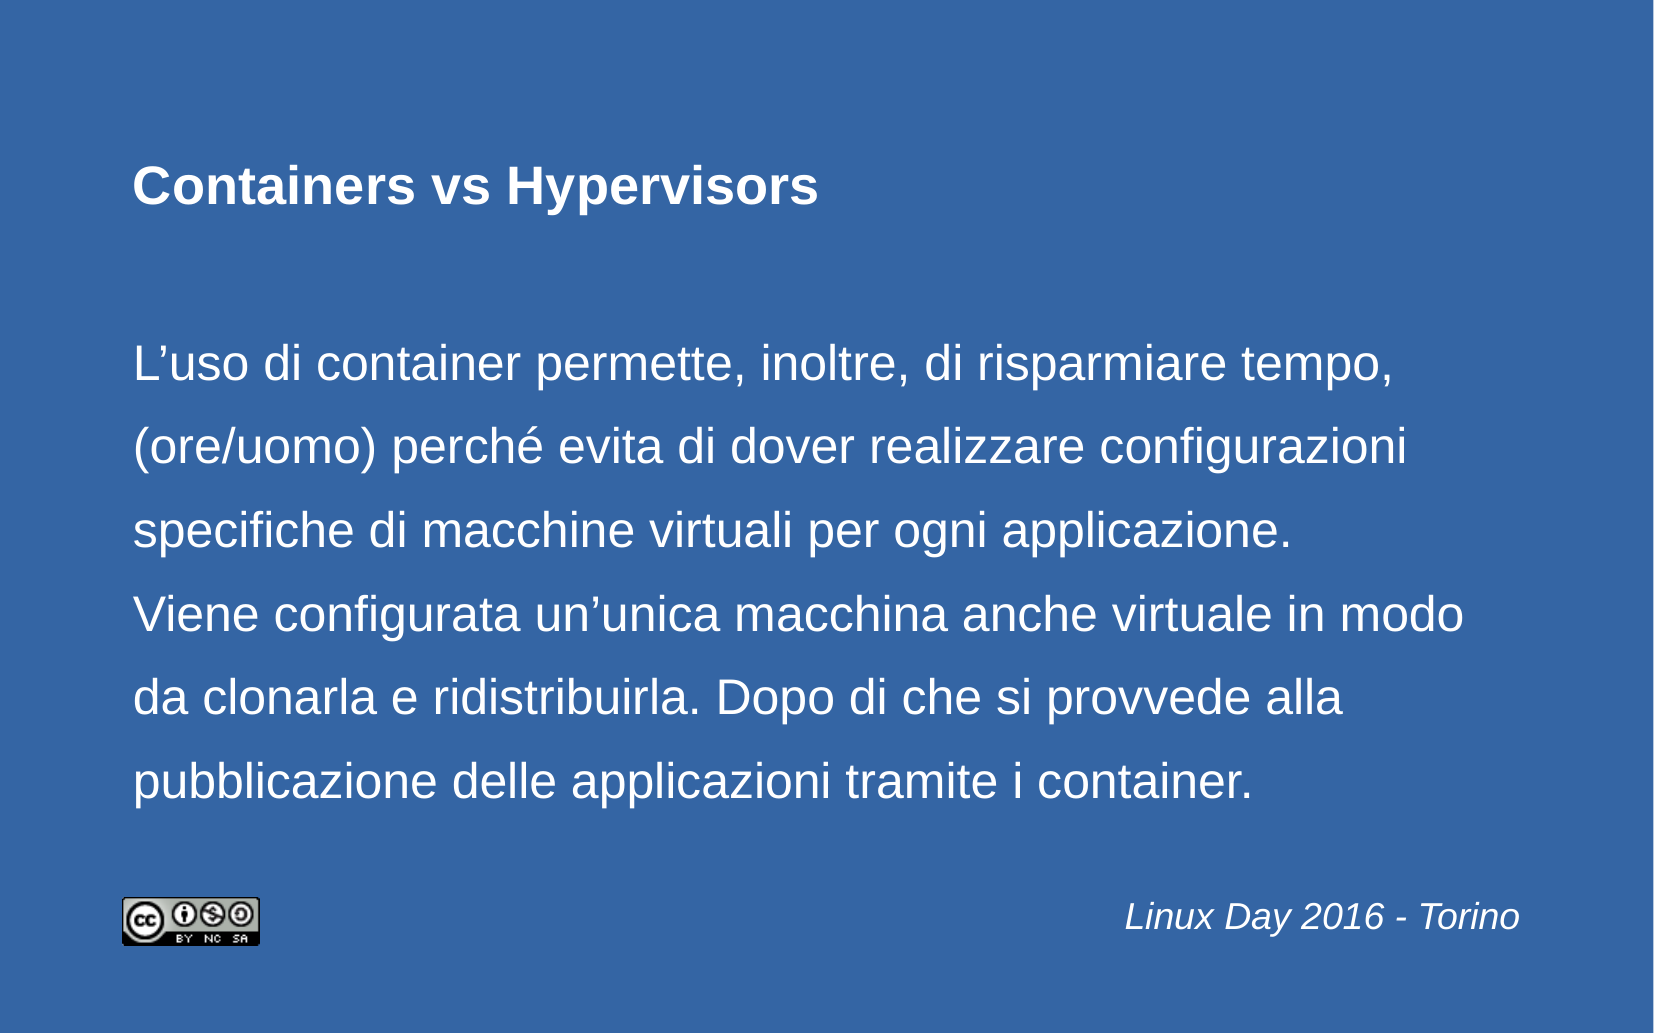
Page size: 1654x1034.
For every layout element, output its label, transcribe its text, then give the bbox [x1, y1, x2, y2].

text_box Linux Day 2016 - Torino [1109, 887, 1536, 1034]
text_box Containers vs Hypervisors L’uso di container permette, inoltre, di risparmiare tempo, (ore/uomo) perché evita di dover realizzare configurazioni specifiche di macchine virtuali per ogni applicazione. Viene configurata un’unica macchina anche virtuale in modo da clonarla e ridistribuirla. Dopo di che si provvede alla pubblicazione delle applicazioni tramite i container. [118, 118, 1536, 961]
picture [122, 897, 260, 946]
